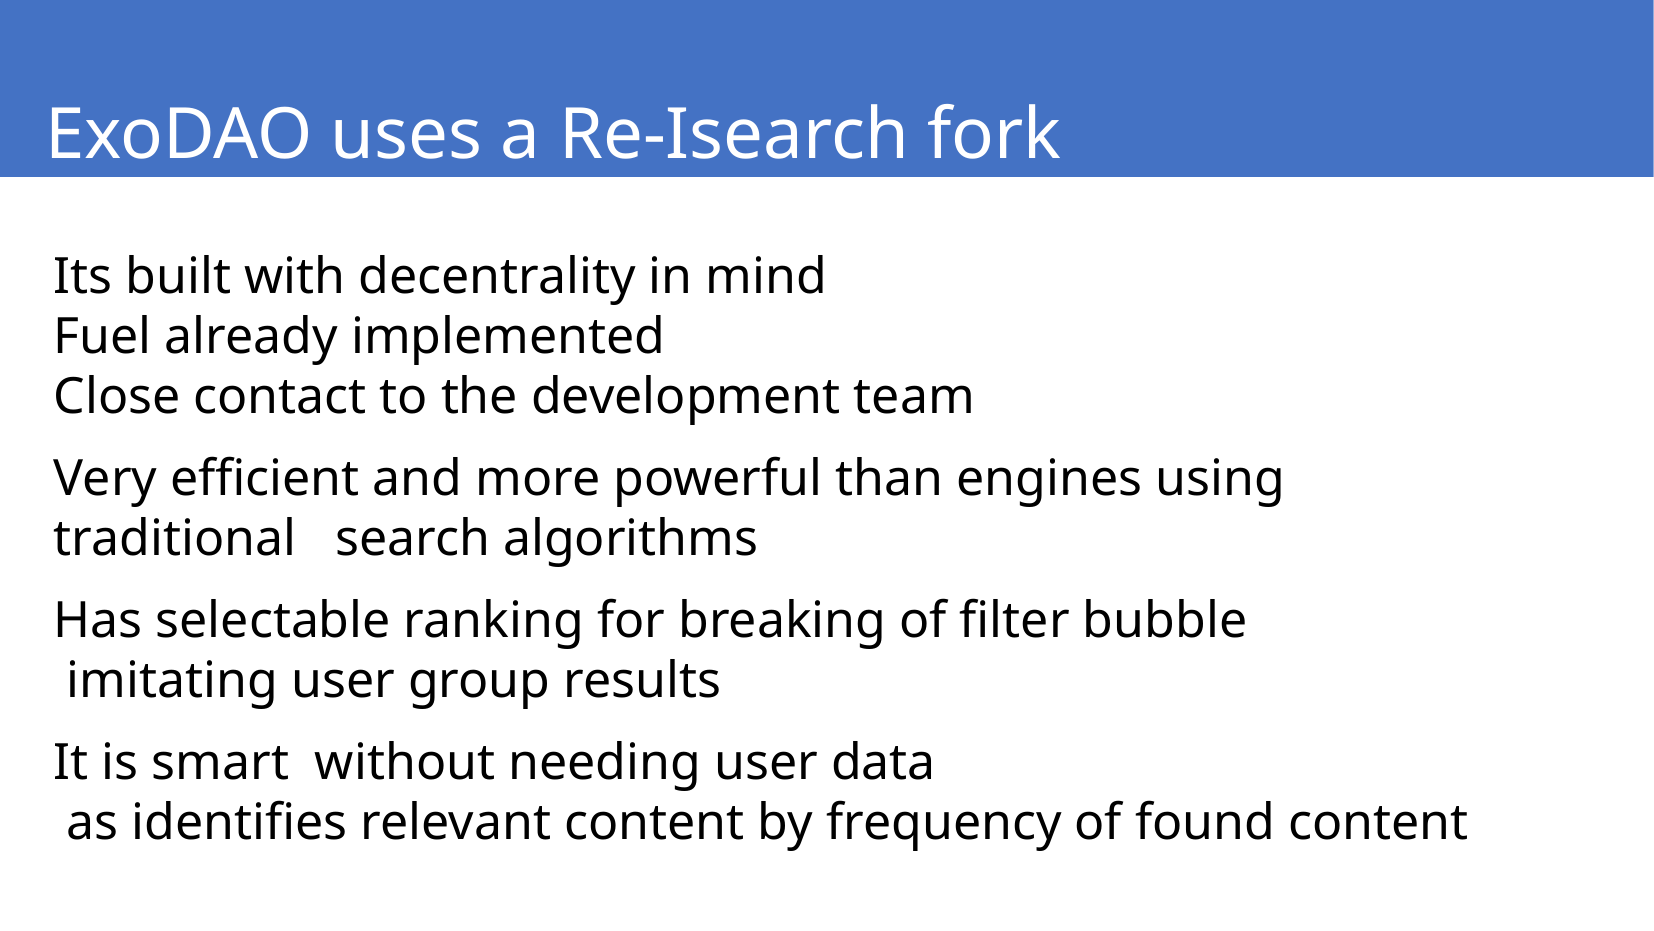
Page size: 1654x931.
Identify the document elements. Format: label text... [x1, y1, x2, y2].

list Its built with decentrality in mind Fuel already implemented Close contact to the development team Very efficient and more powerful than engines using traditional search algorithms Has selectable ranking for breaking of filter bubble imitating user group results It is smart without needing user data as identifies relevant content by frequency of found content [53, 183, 1534, 758]
text_box ExoDAO uses a Re-Isearch fork [45, 17, 1534, 173]
